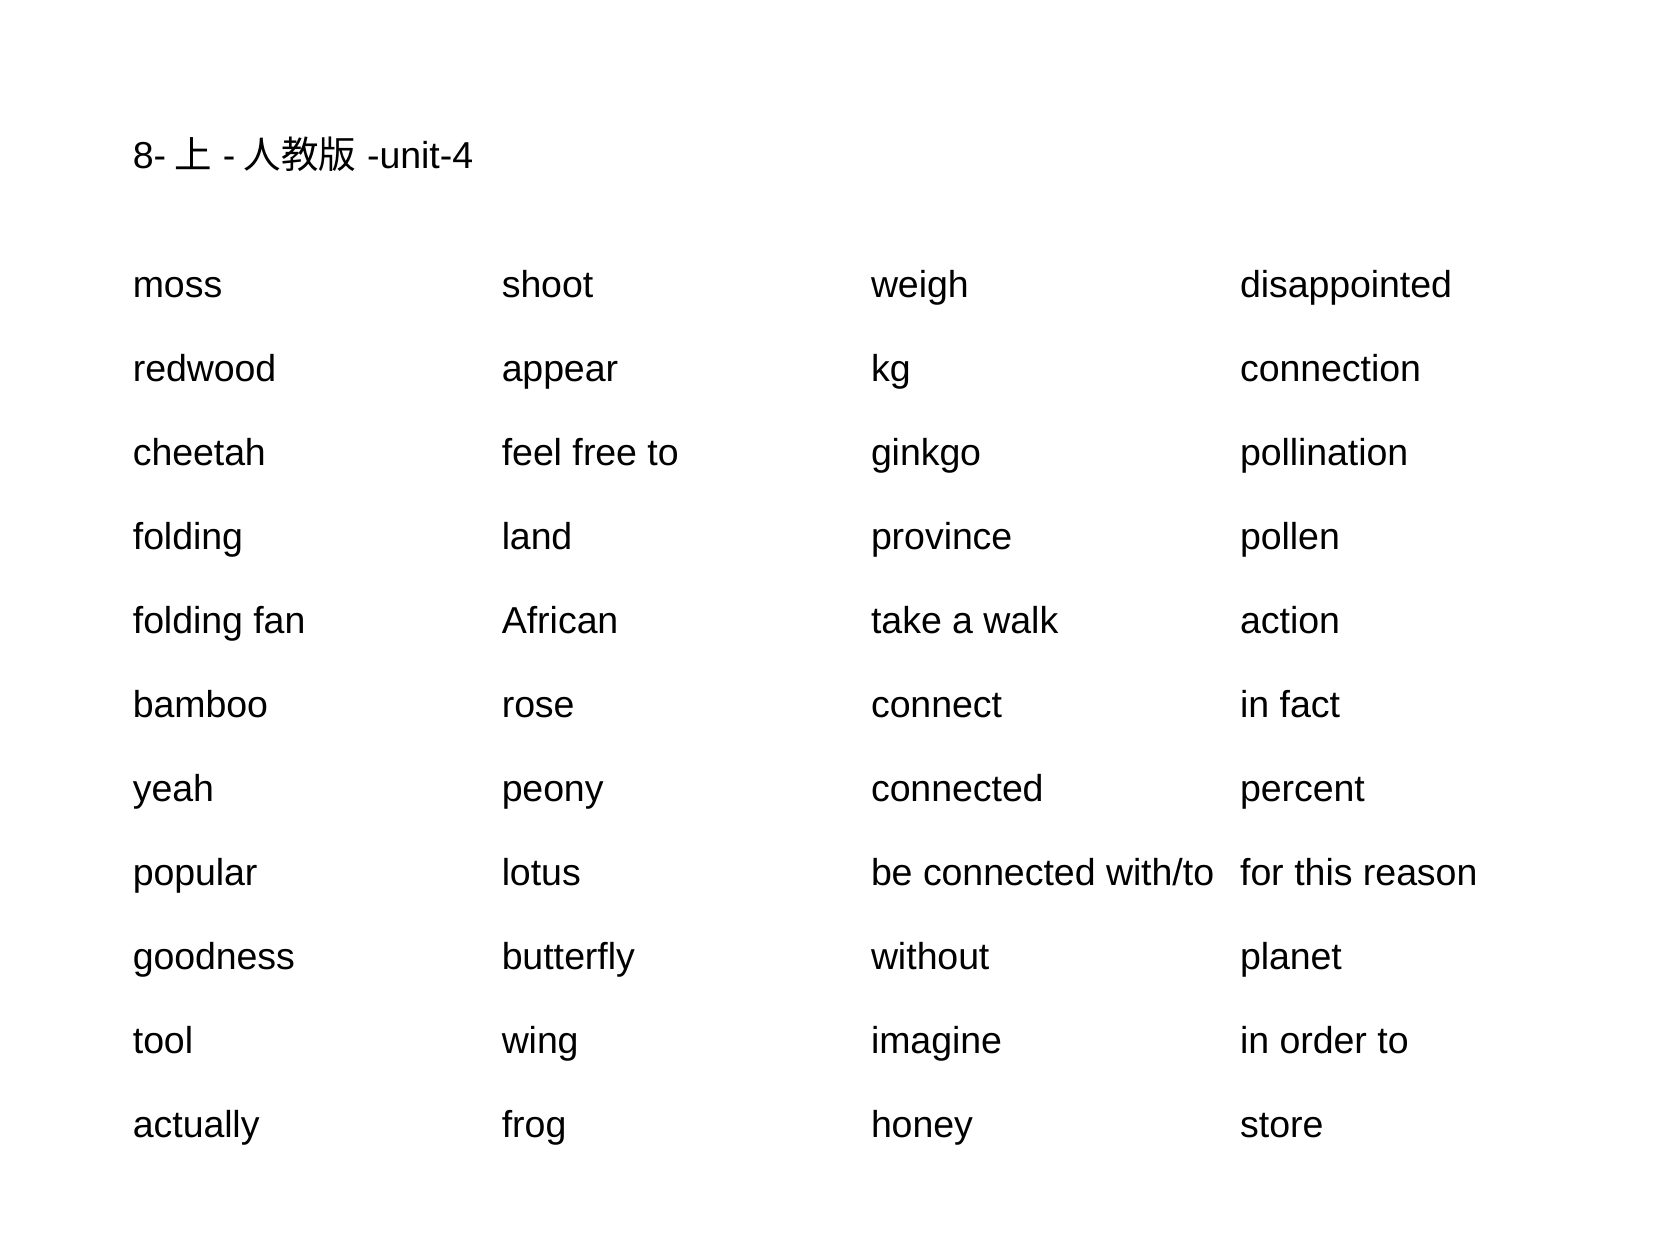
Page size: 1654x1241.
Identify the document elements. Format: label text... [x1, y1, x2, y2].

text_box 8-上-人教版-unit-4 moss shoot weigh disappointed redwood appear kg connection cheetah feel free to ginkgo pollination folding land province pollen folding fan African take a walk action bamboo rose connect in fact yeah peony connected percent popular lotus be connected with/to for this reason goodness butterfly without planet tool wing imagine in order to actually frog honey store [118, 118, 1536, 1143]
